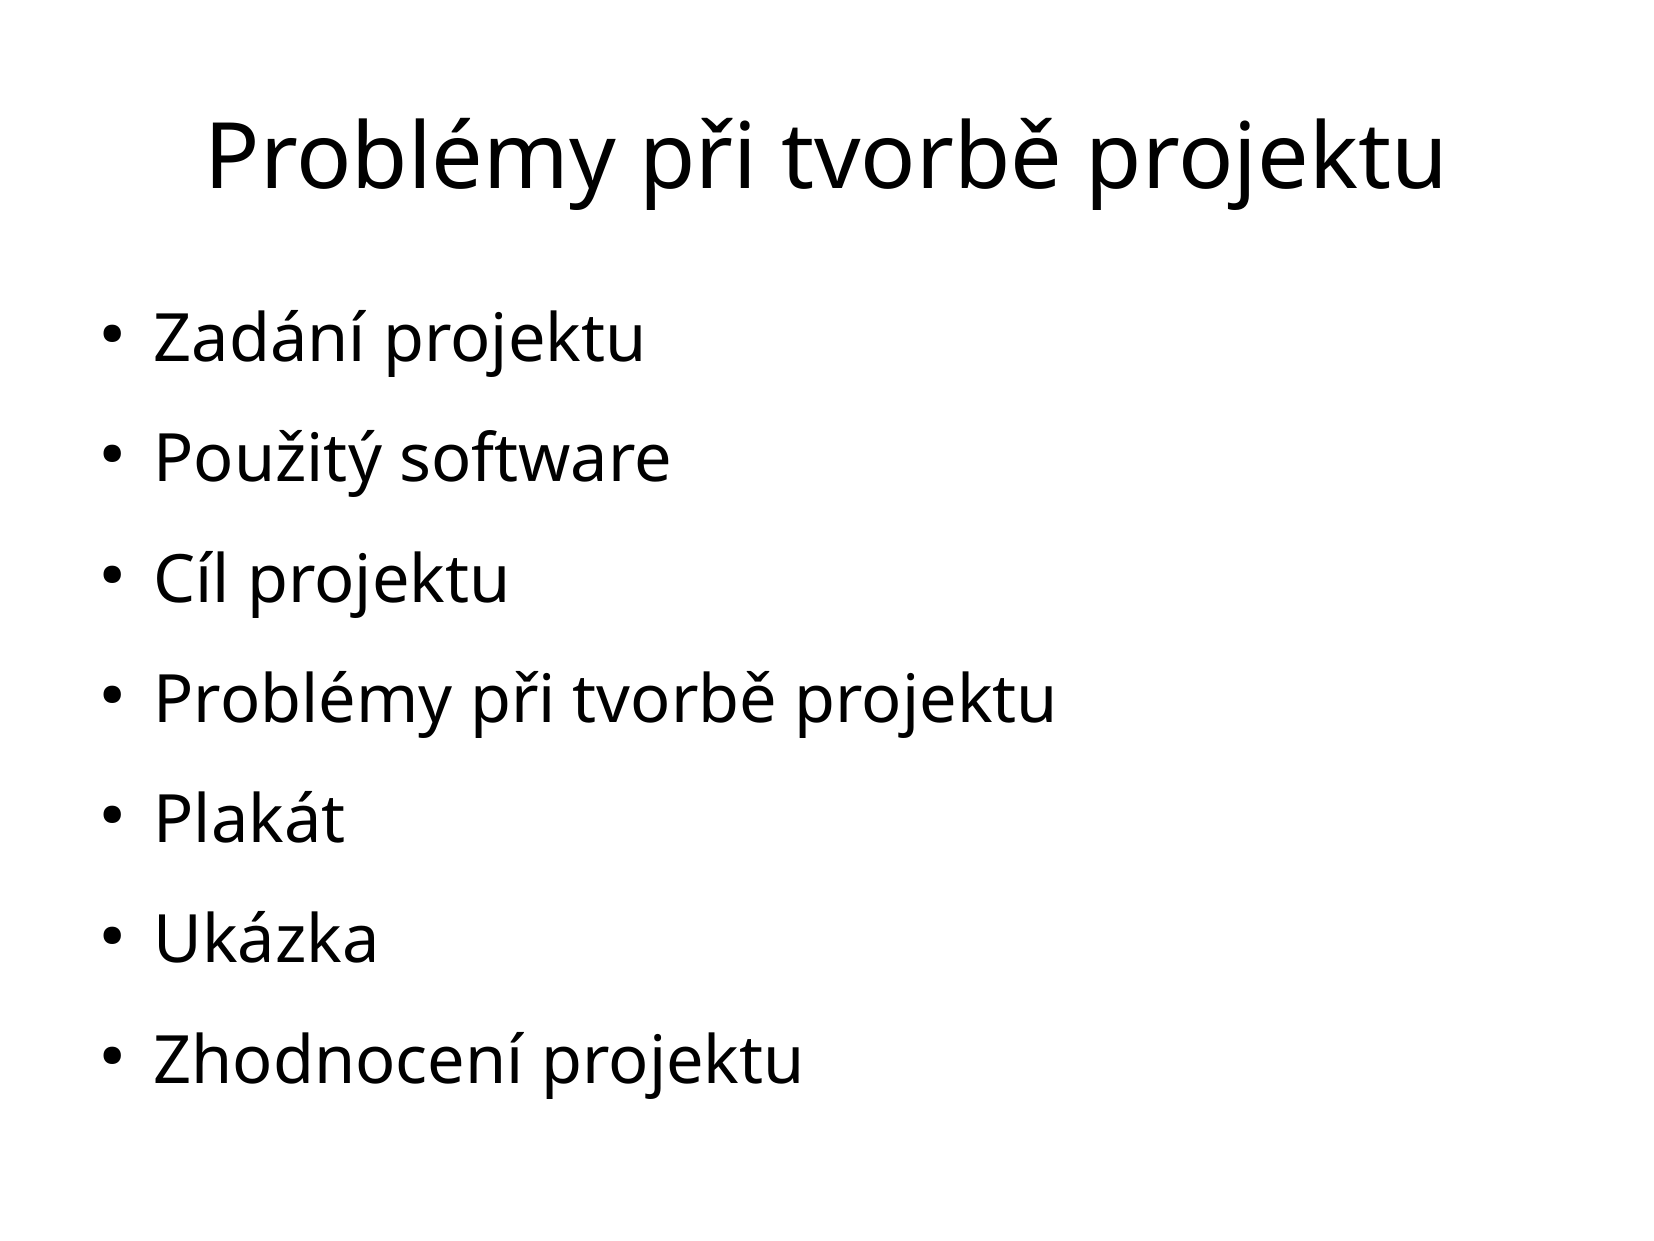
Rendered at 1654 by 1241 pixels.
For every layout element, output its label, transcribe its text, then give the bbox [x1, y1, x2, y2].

title Problémy při tvorbě projektu [82, 49, 1571, 257]
list Zadání projektu Použitý software Cíl projektu Problémy při tvorbě projektu Plakát Ukázka Zhodnocení projektu [82, 290, 1571, 1170]
